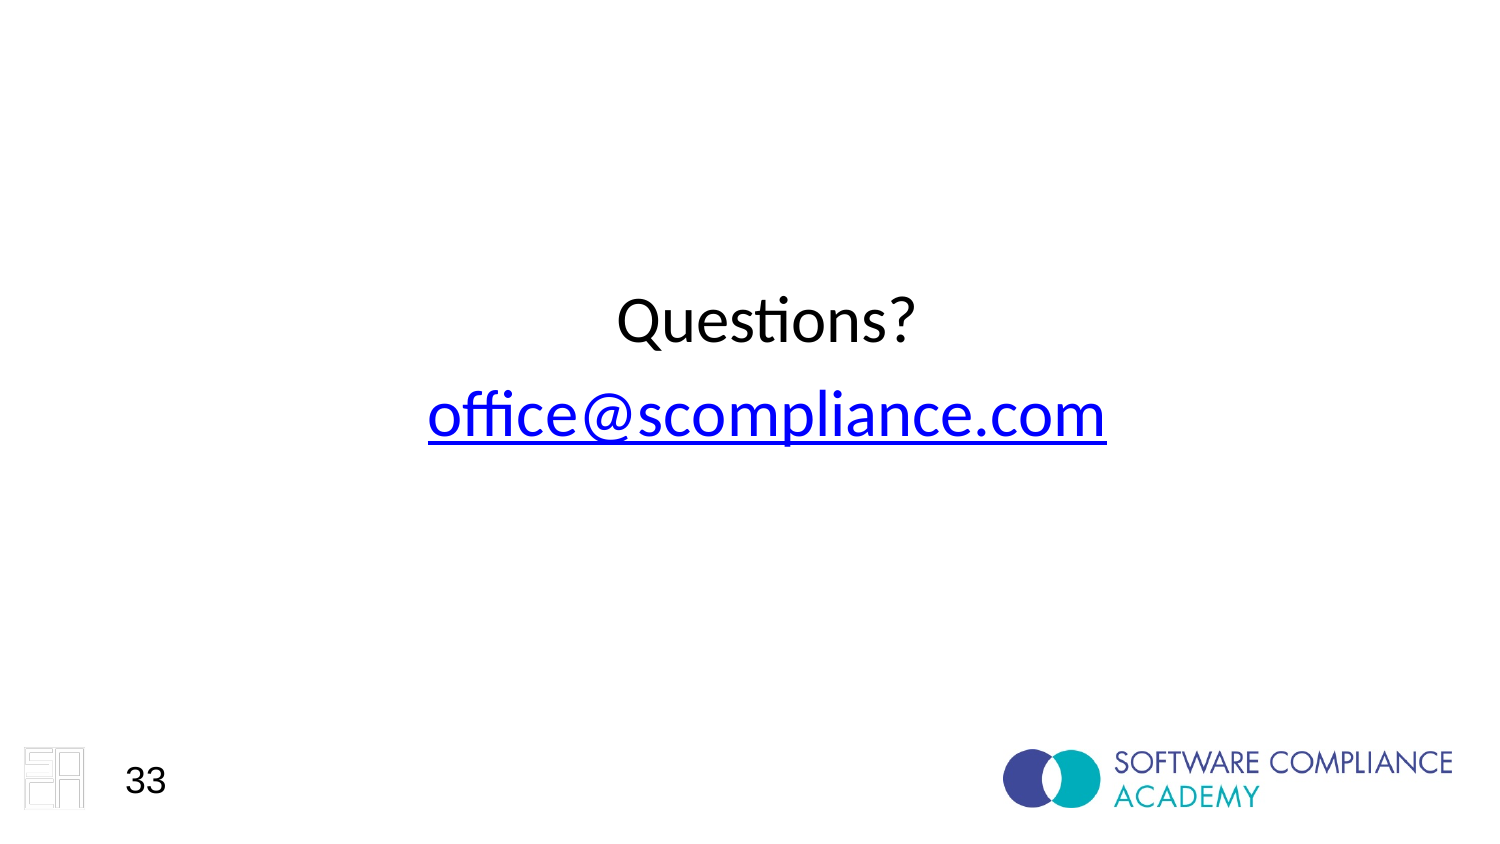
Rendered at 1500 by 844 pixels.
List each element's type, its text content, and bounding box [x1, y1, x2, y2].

picture [1003, 749, 1452, 808]
picture [23, 746, 86, 811]
text_box Questions? office@scompliance.com [88, 186, 1447, 620]
